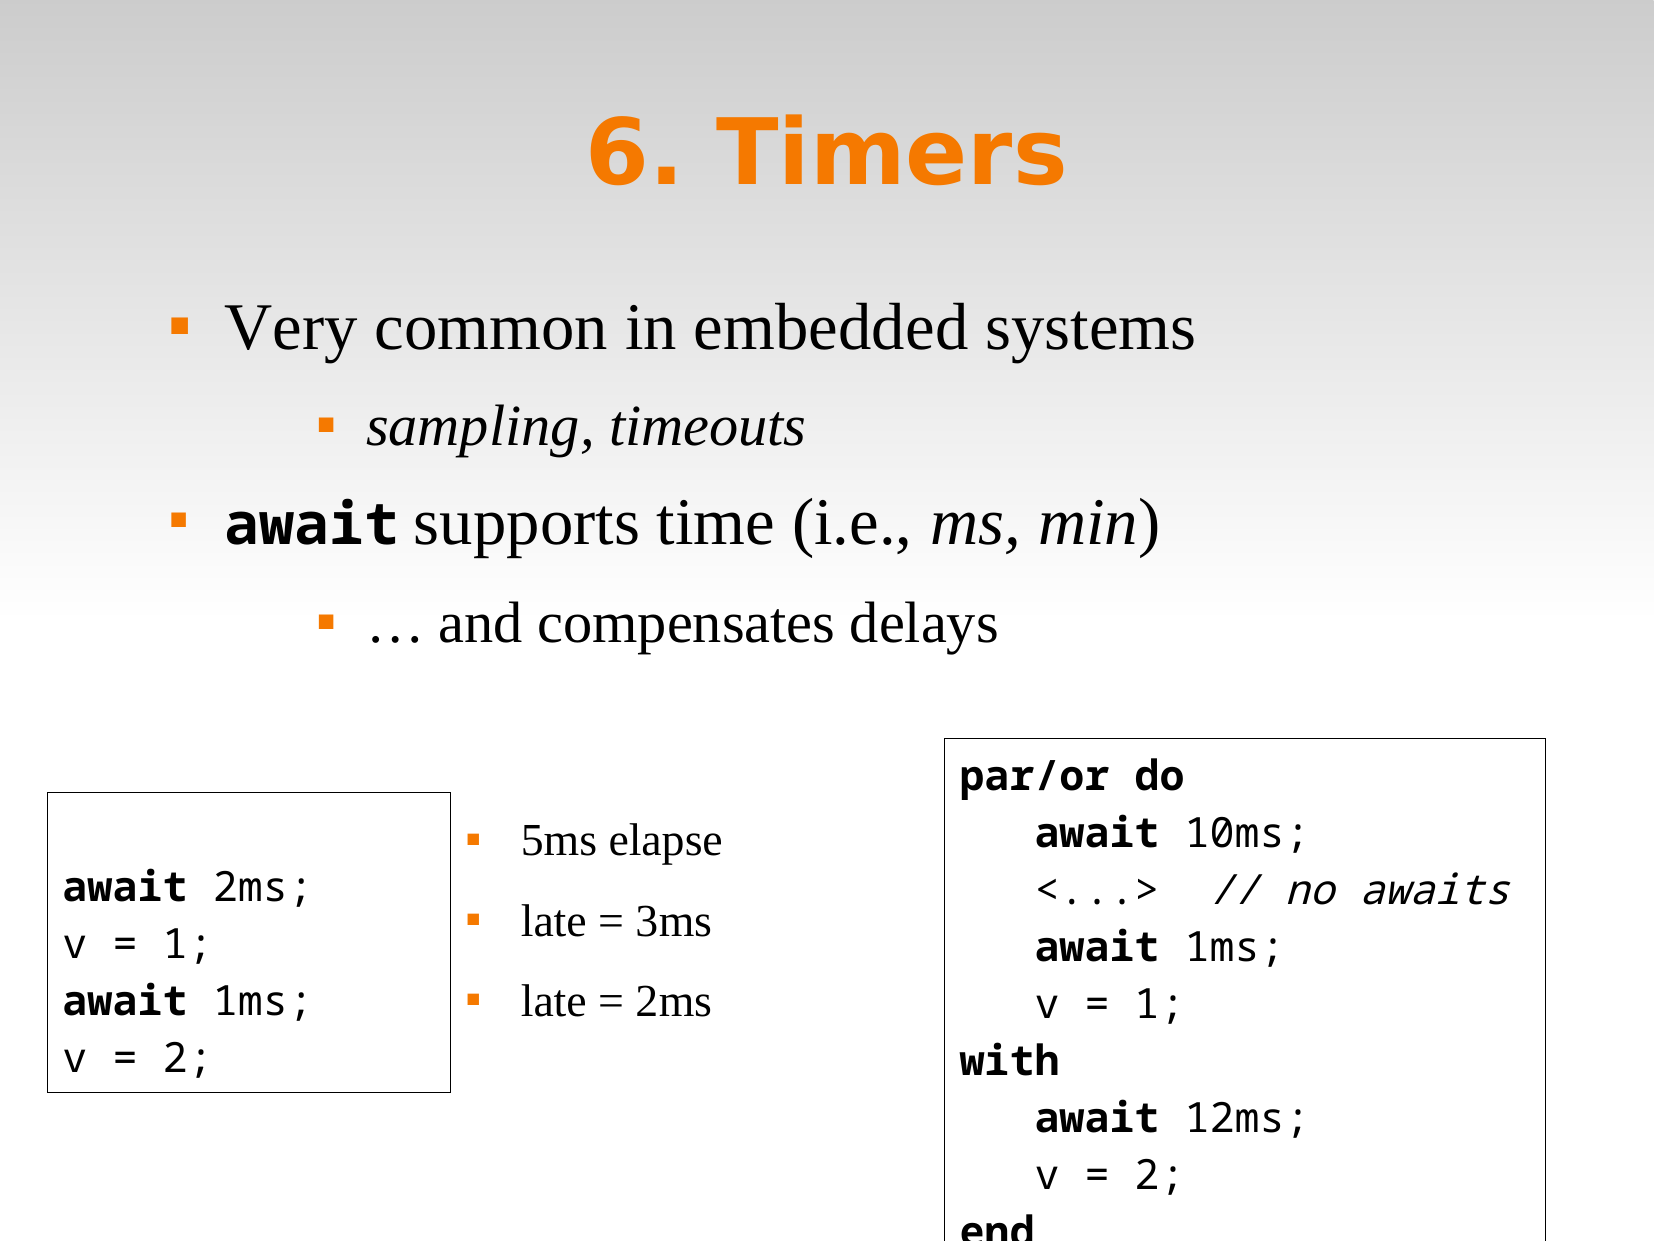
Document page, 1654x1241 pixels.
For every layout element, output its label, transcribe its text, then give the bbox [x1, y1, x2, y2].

text_box par/or do await 10ms; <...> // no awaits await 1ms; v = 1; with await 12ms; v = 2; end [944, 738, 1546, 1197]
list 5ms elapse late = 3ms late = 2ms [379, 814, 826, 1078]
text_box await 2ms; v = 1; await 1ms; v = 2; [47, 792, 82, 1092]
list Very common in embedded systems sampling, timeouts await supports time (i.e., ms, min) … and compensates delays [82, 290, 1571, 1109]
title 6. Timers [82, 49, 1571, 257]
